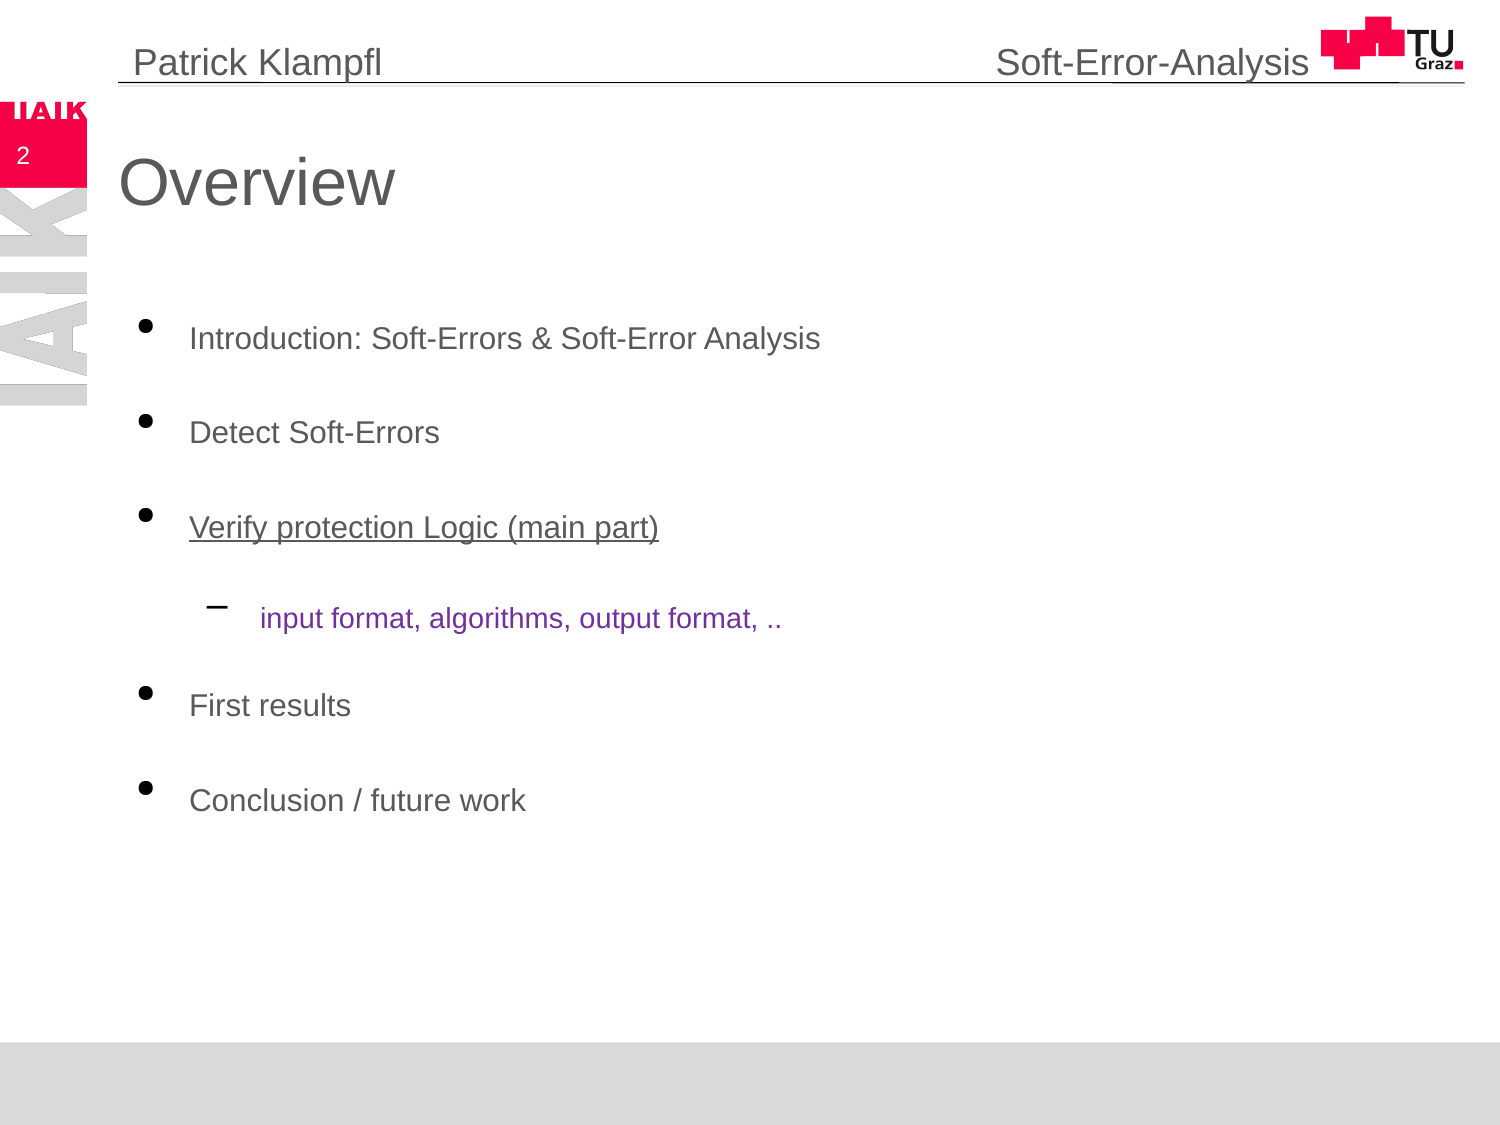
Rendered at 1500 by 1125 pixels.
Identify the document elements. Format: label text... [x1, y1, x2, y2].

title Overview [118, 138, 1469, 295]
picture [0, 1, 87, 406]
picture [1318, 12, 1466, 73]
slide_number <number> [1, 124, 84, 185]
list Introduction: Soft-Errors & Soft-Error Analysis Detect Soft-Errors Verify protection Logic (main part) input format, algorithms, output format, .. First results Conclusion / future work [118, 295, 1469, 1038]
